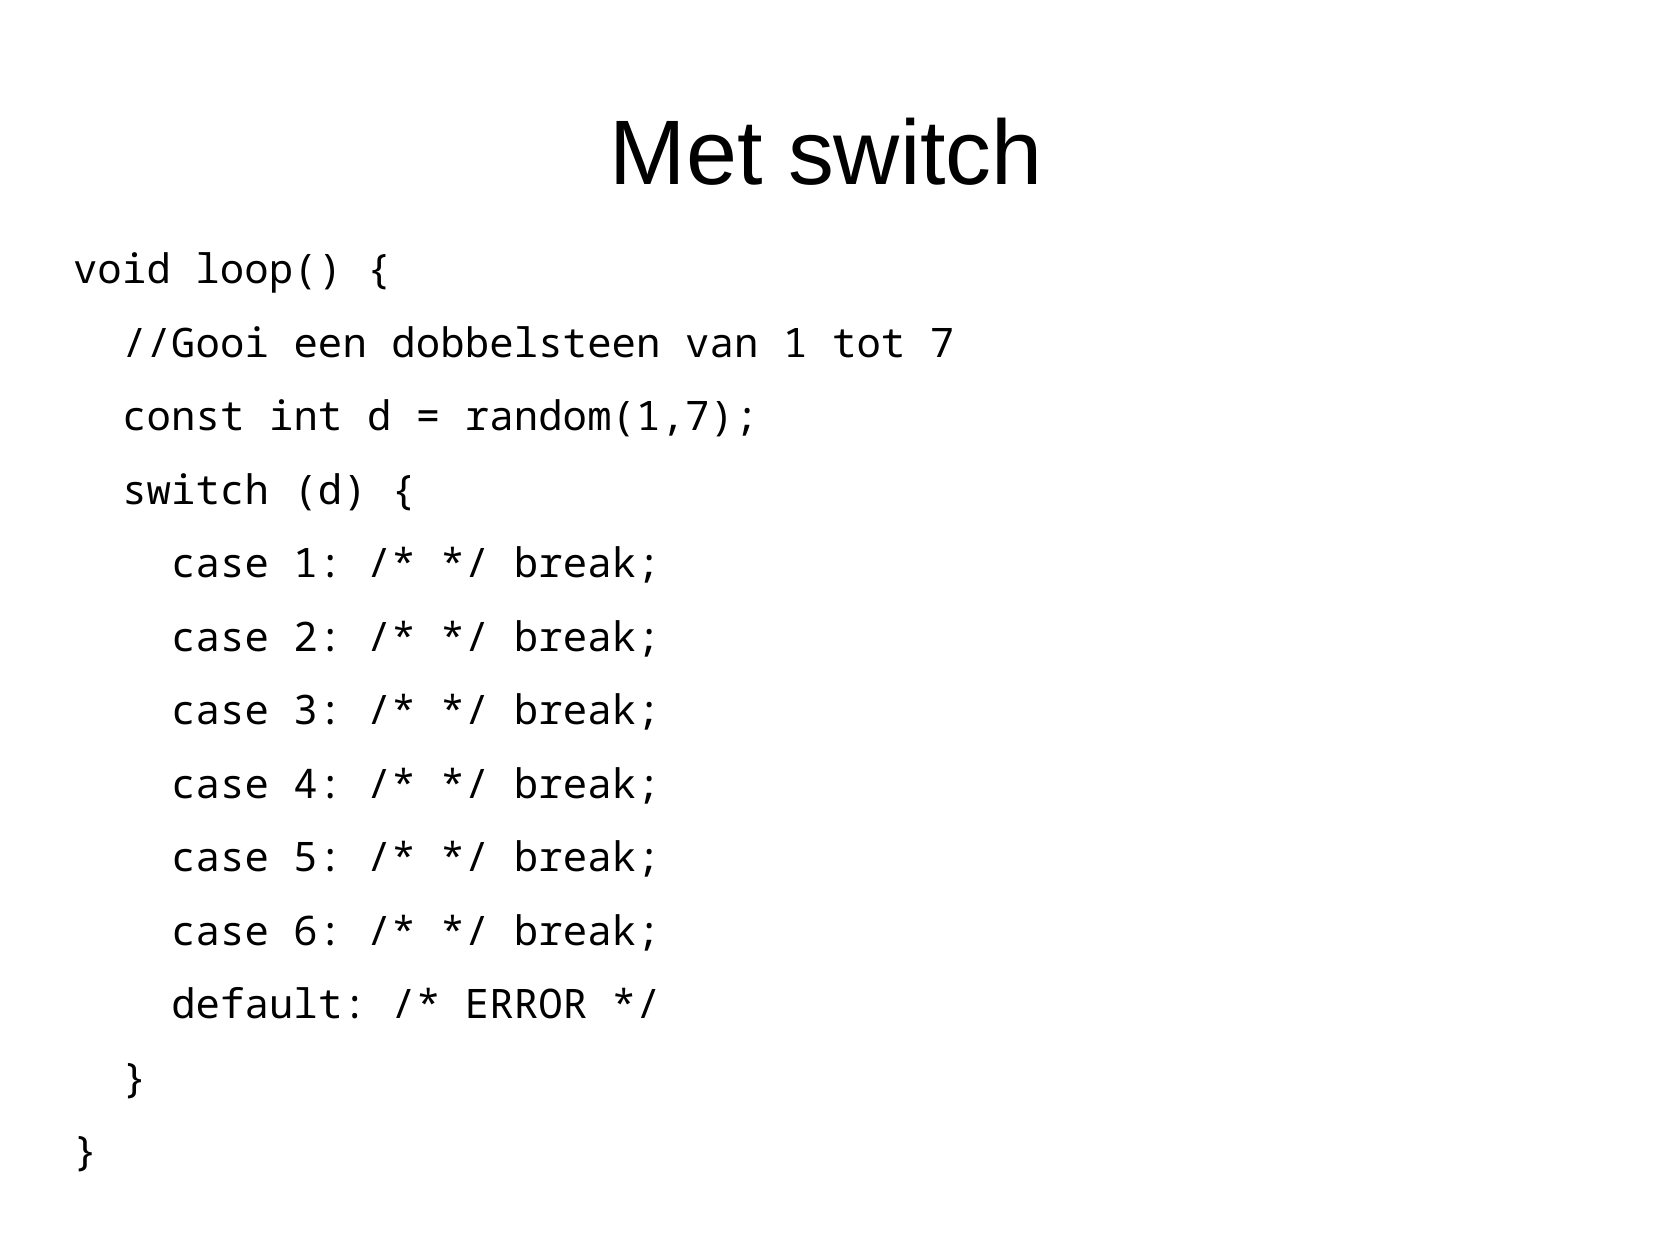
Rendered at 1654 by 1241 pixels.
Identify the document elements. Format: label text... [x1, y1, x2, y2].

title Met switch [82, 49, 1571, 240]
list void loop() { //Gooi een dobbelsteen van 1 tot 7 const int d = random(1,7); switch (d) { case 1: /* */ break; case 2: /* */ break; case 3: /* */ break; case 4: /* */ break; case 5: /* */ break; case 6: /* */ break; default: /* ERROR */ } } [30, 240, 1636, 1186]
